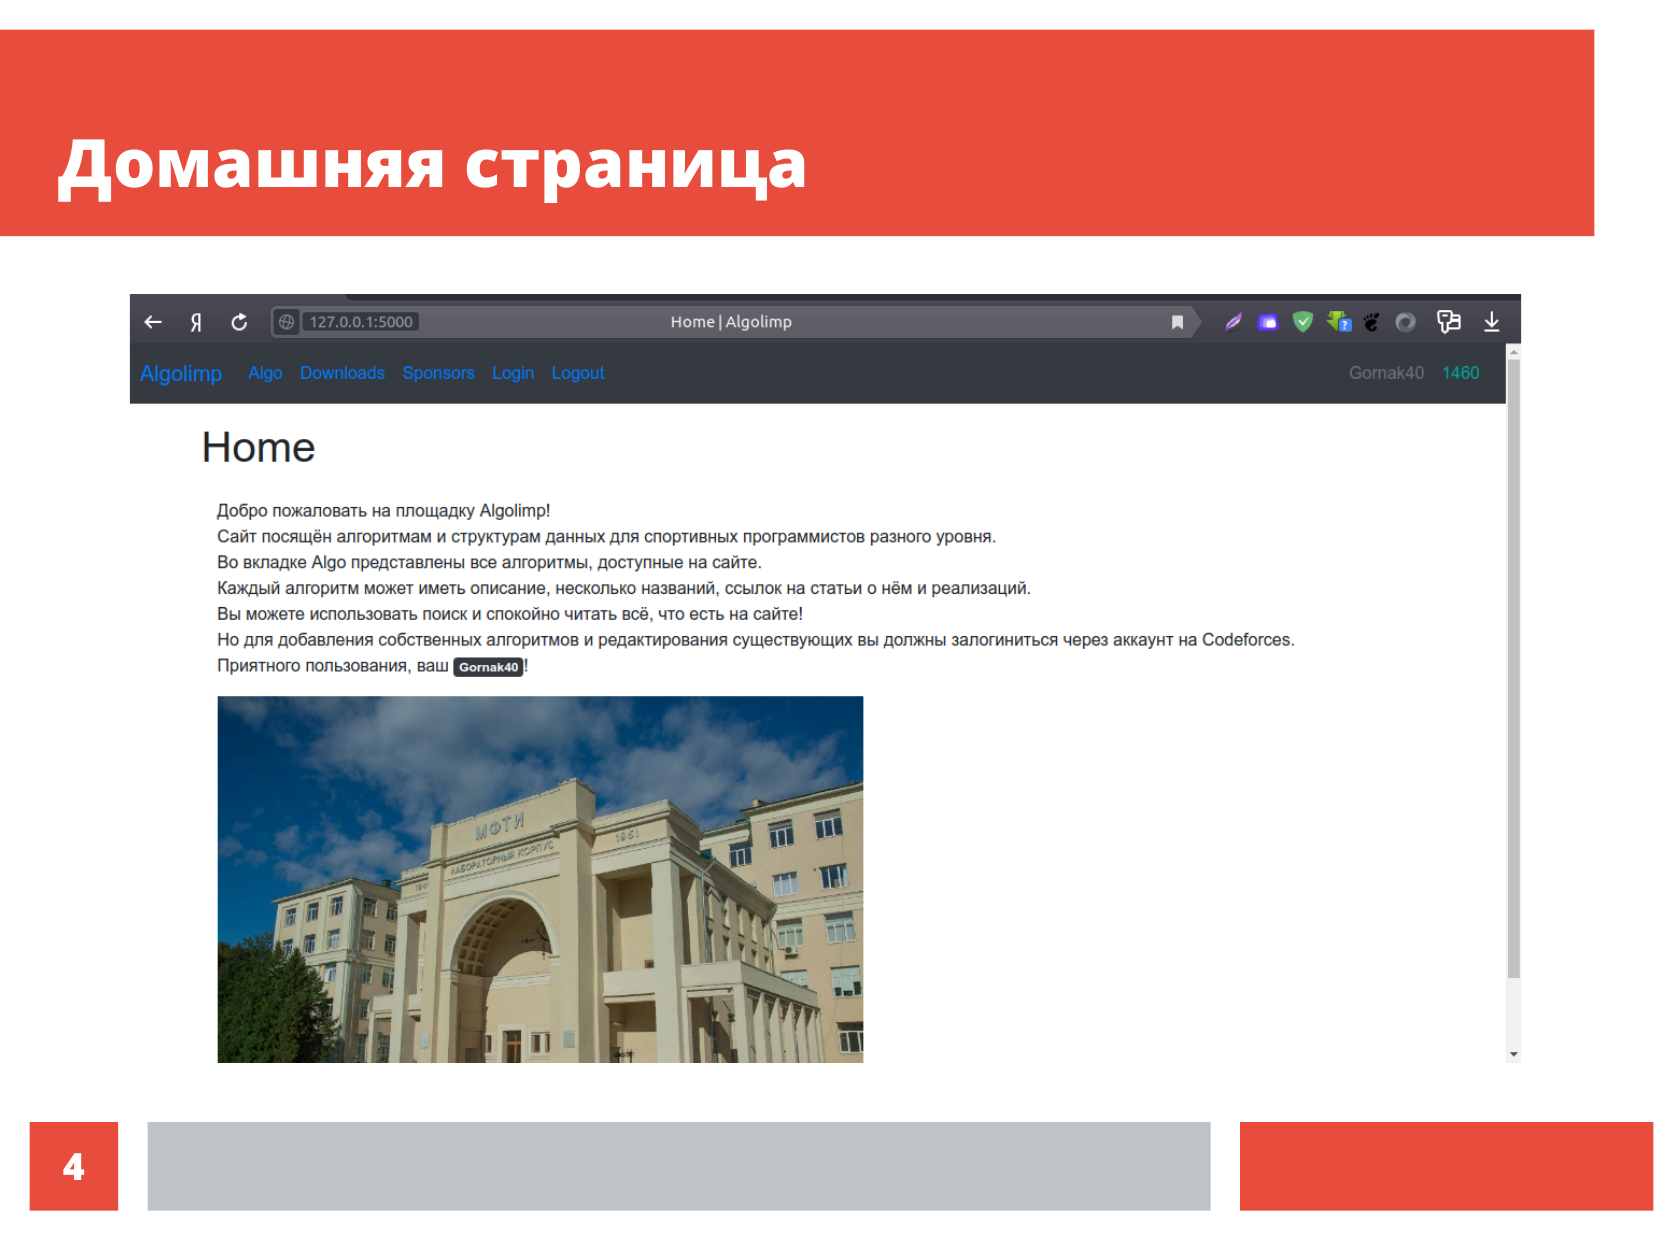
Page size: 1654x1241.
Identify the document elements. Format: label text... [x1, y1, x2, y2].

picture [129, 294, 1522, 1063]
title Домашняя страница [59, 59, 1595, 207]
